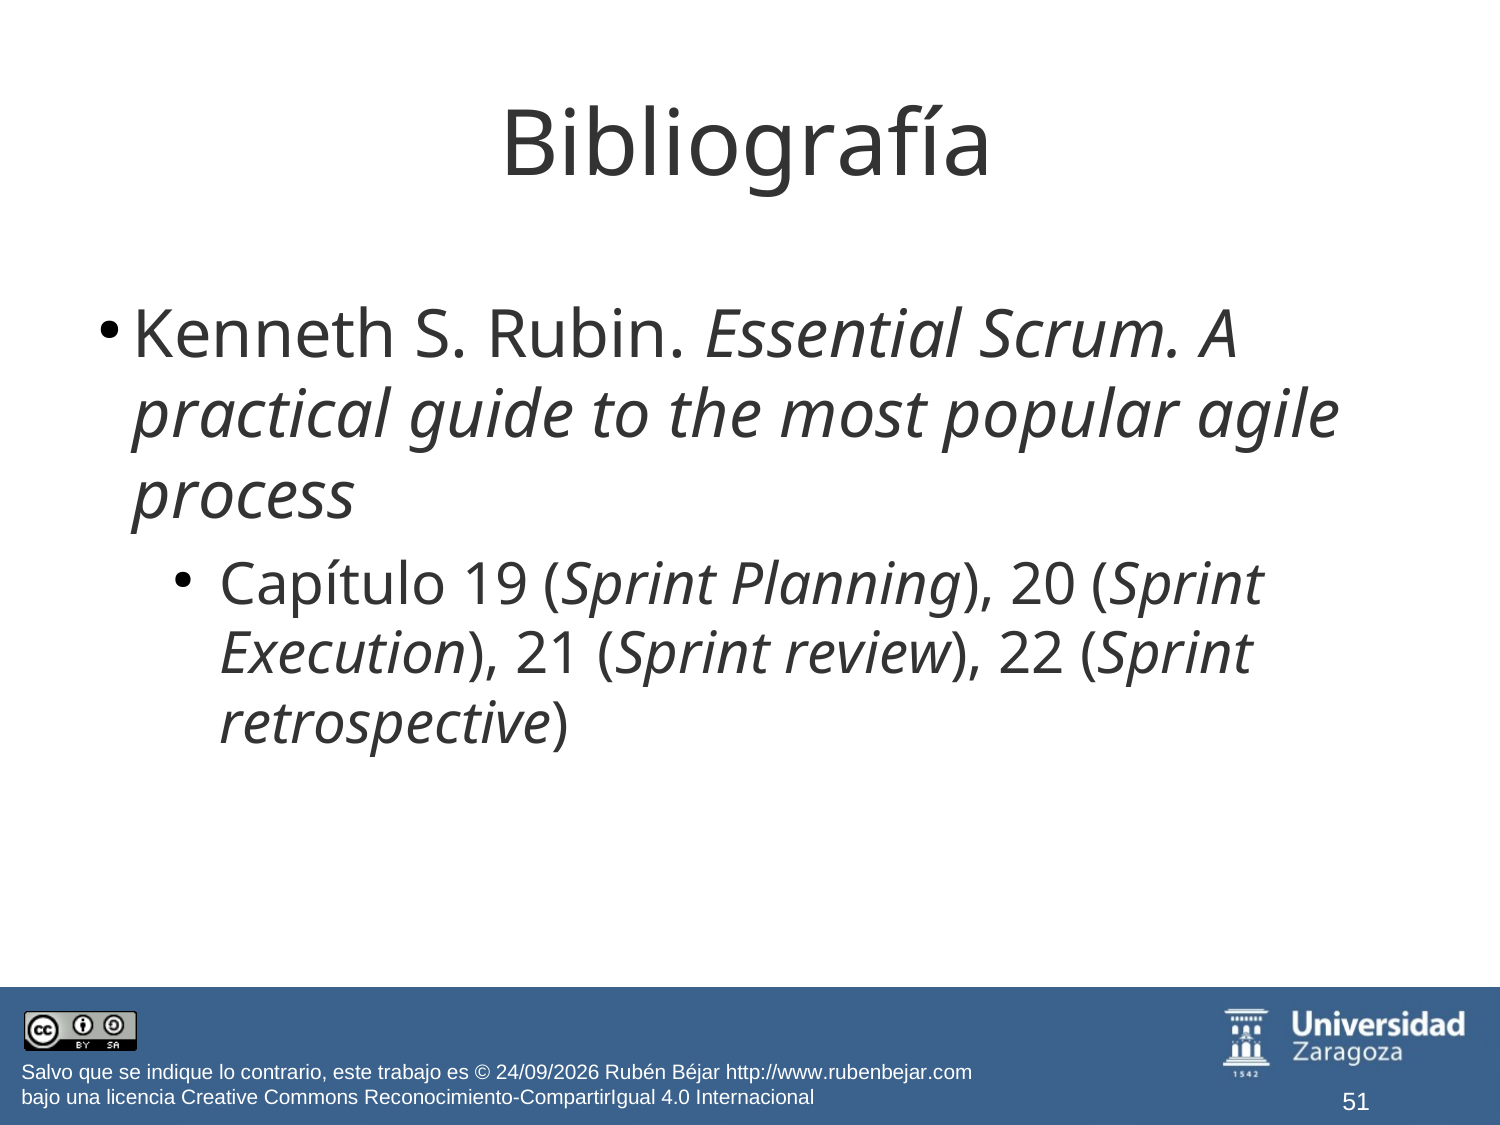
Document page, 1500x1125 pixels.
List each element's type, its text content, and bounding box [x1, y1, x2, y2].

title Bibliografía [74, 21, 1420, 257]
list Kenneth S. Rubin. Essential Scrum. A practical guide to the most popular agile process Capítulo 19 (Sprint Planning), 20 (Sprint Execution), 21 (Sprint review), 22 (Sprint retrospective) [82, 283, 1418, 957]
picture [0, 987, 1500, 1125]
